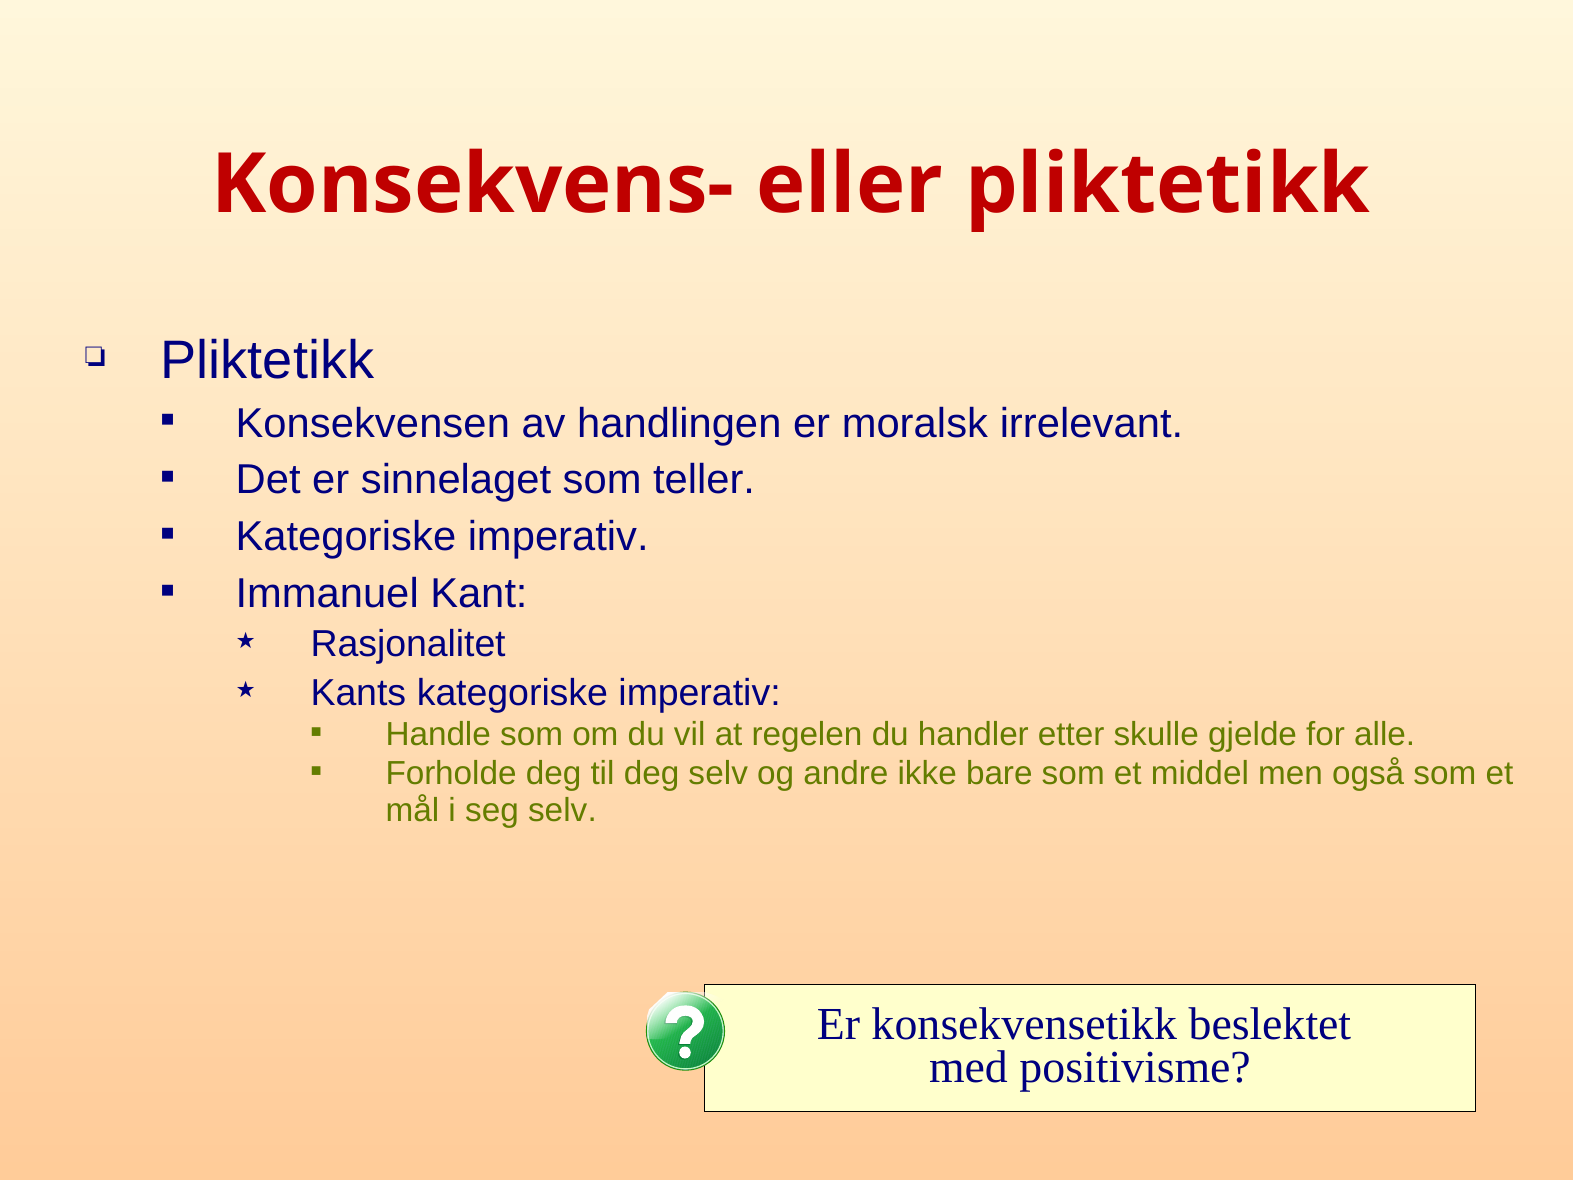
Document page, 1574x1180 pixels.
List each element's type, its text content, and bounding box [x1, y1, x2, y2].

title Konsekvens- eller pliktetikk [39, 54, 1543, 309]
list Pliktetikk Konsekvensen av handlingen er moralsk irrelevant. Det er sinnelaget som teller. Kategoriske imperativ. Immanuel Kant: Rasjonalitet Kants kategoriske imperativ: Handle som om du vil at regelen du handler etter skulle gjelde for alle. Forholde deg til deg selv og andre ikke bare som et middel men også som et mål i seg selv. [85, 336, 1539, 1170]
text_box Er konsekvensetikk beslektet med positivisme? [704, 984, 1476, 1112]
picture [630, 973, 744, 1087]
